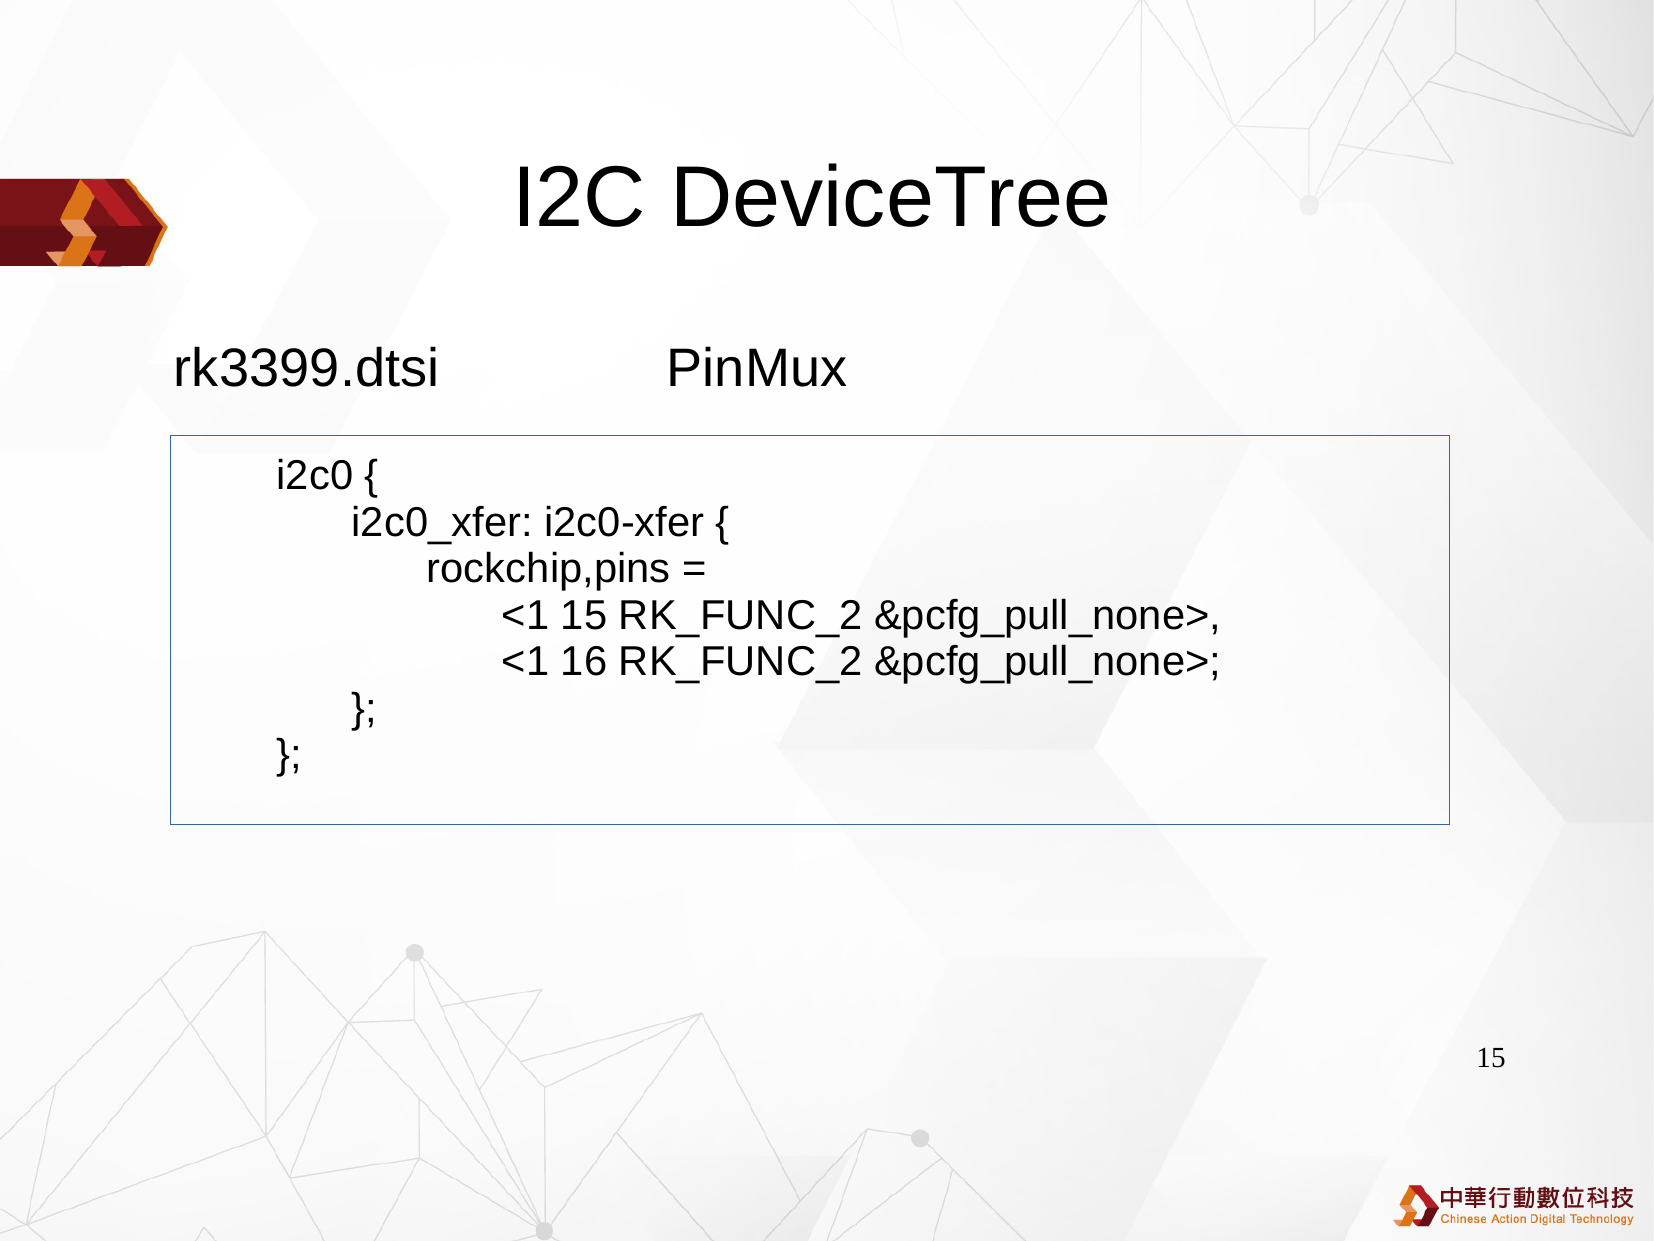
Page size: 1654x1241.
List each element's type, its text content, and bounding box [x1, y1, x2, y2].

text_box PinMux [651, 330, 1117, 407]
picture [0, 0, 1654, 1241]
text_box rk3399.dtsi [159, 330, 605, 406]
text_box i2c0 { i2c0_xfer: i2c0-xfer { rockchip,pins = <1 15 RK_FUNC_2 &pcfg_pull_none>, <1 16 RK_FUNC_2 &pcfg_pull_none>; }; }; [111, 444, 1357, 1064]
title I2C DeviceTree [118, 112, 1506, 281]
text_box i2c0 { i2c0_xfer: i2c0-xfer { rockchip,pins = <1 15 RK_FUNC_2 &pcfg_pull_none>, <1 16 RK_FUNC_2 &pcfg_pull_none>; }; }; [171, 444, 1357, 824]
